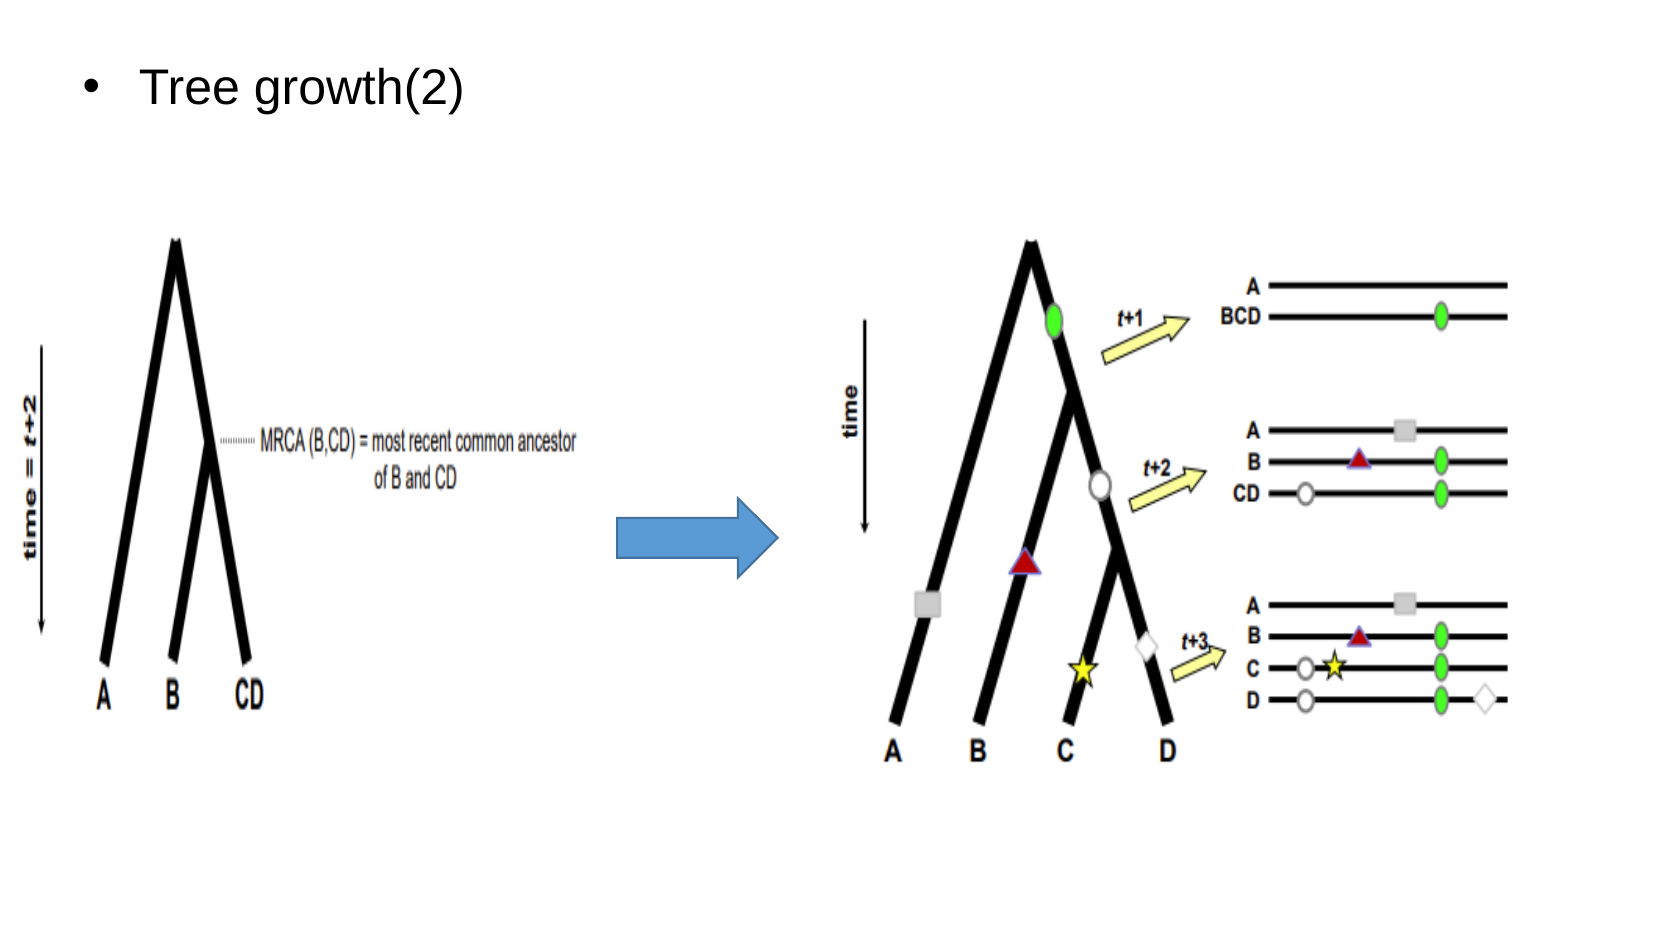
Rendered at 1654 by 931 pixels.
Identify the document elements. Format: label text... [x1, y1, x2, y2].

title Tree growth(2) [82, 37, 1571, 193]
text_box [617, 498, 778, 578]
picture [5, 234, 599, 775]
picture [804, 234, 1594, 775]
